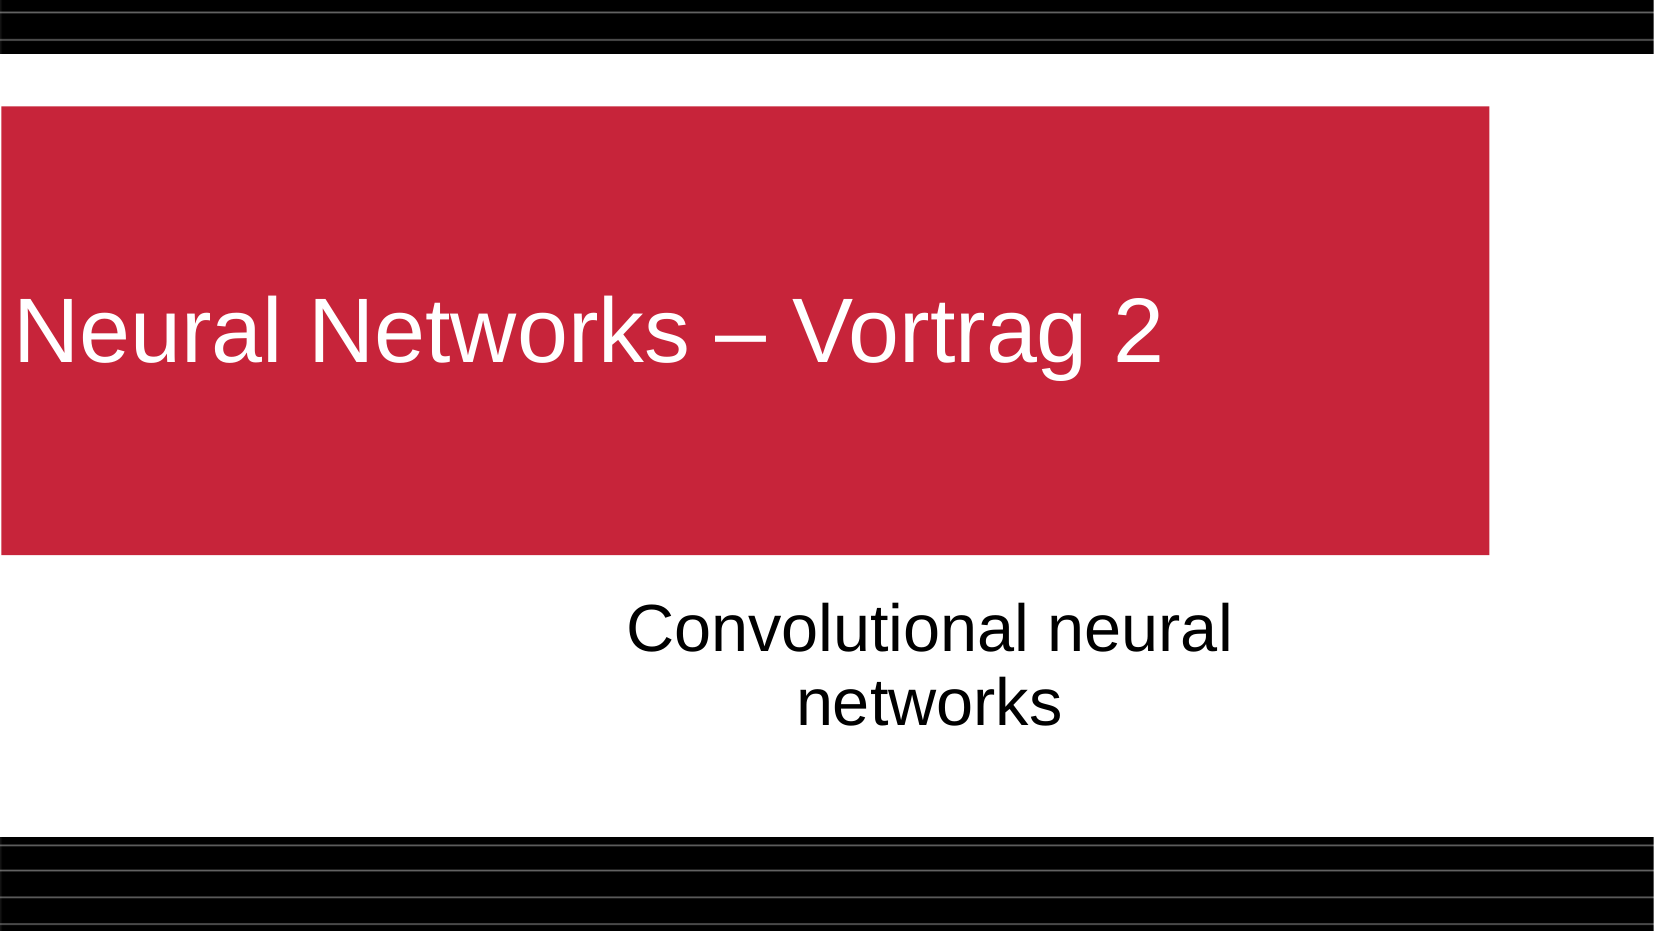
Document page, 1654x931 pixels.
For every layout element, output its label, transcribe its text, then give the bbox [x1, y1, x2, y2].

picture [0, 837, 1654, 931]
subtitle Convolutional neural networks [625, 590, 1489, 804]
title Neural Networks – Vortrag 2 [1, 106, 1490, 556]
picture [0, 0, 1654, 54]
